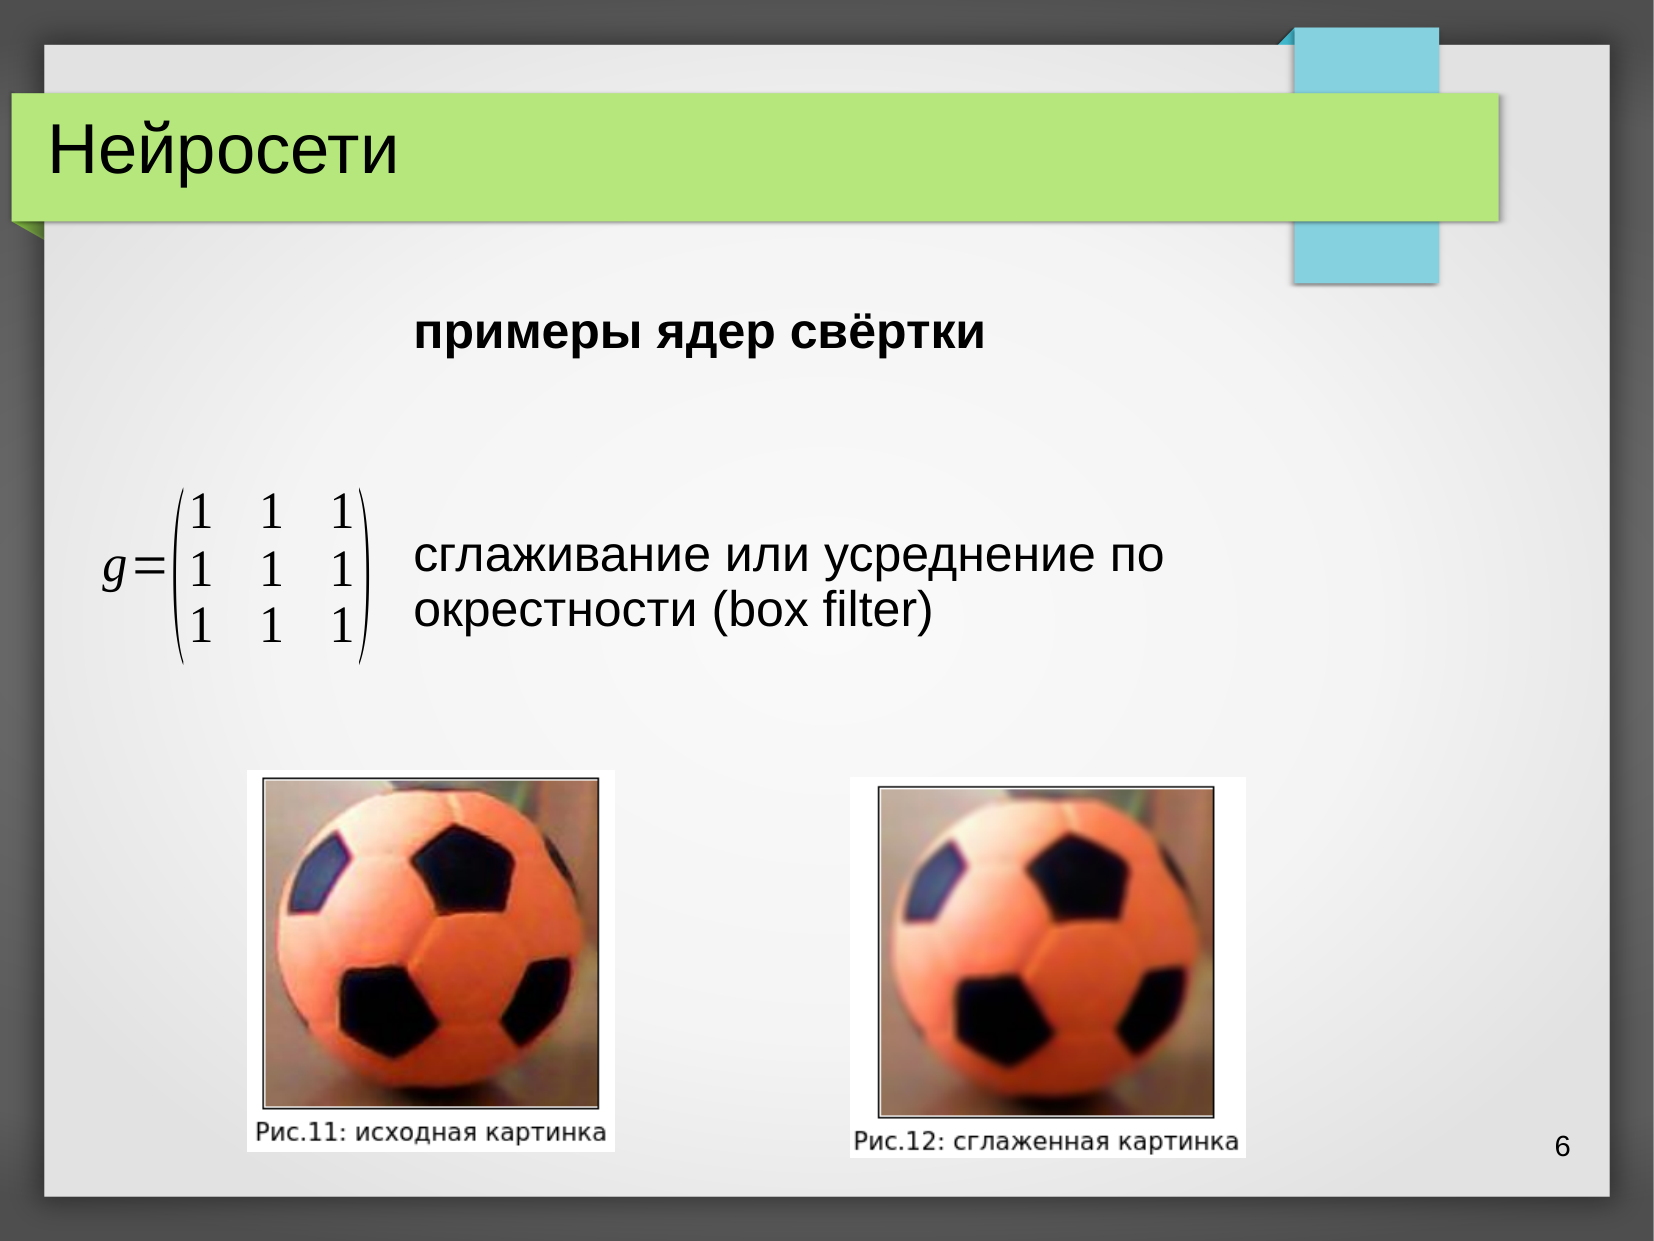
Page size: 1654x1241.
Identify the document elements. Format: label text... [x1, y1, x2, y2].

chart [94, 484, 380, 668]
subtitle примеры ядер свёртки сглаживание или усреднение по окрестности (box ﬁlter) [413, 314, 1359, 626]
picture [0, 0, 1654, 1241]
title Нейросети [47, 109, 1501, 189]
